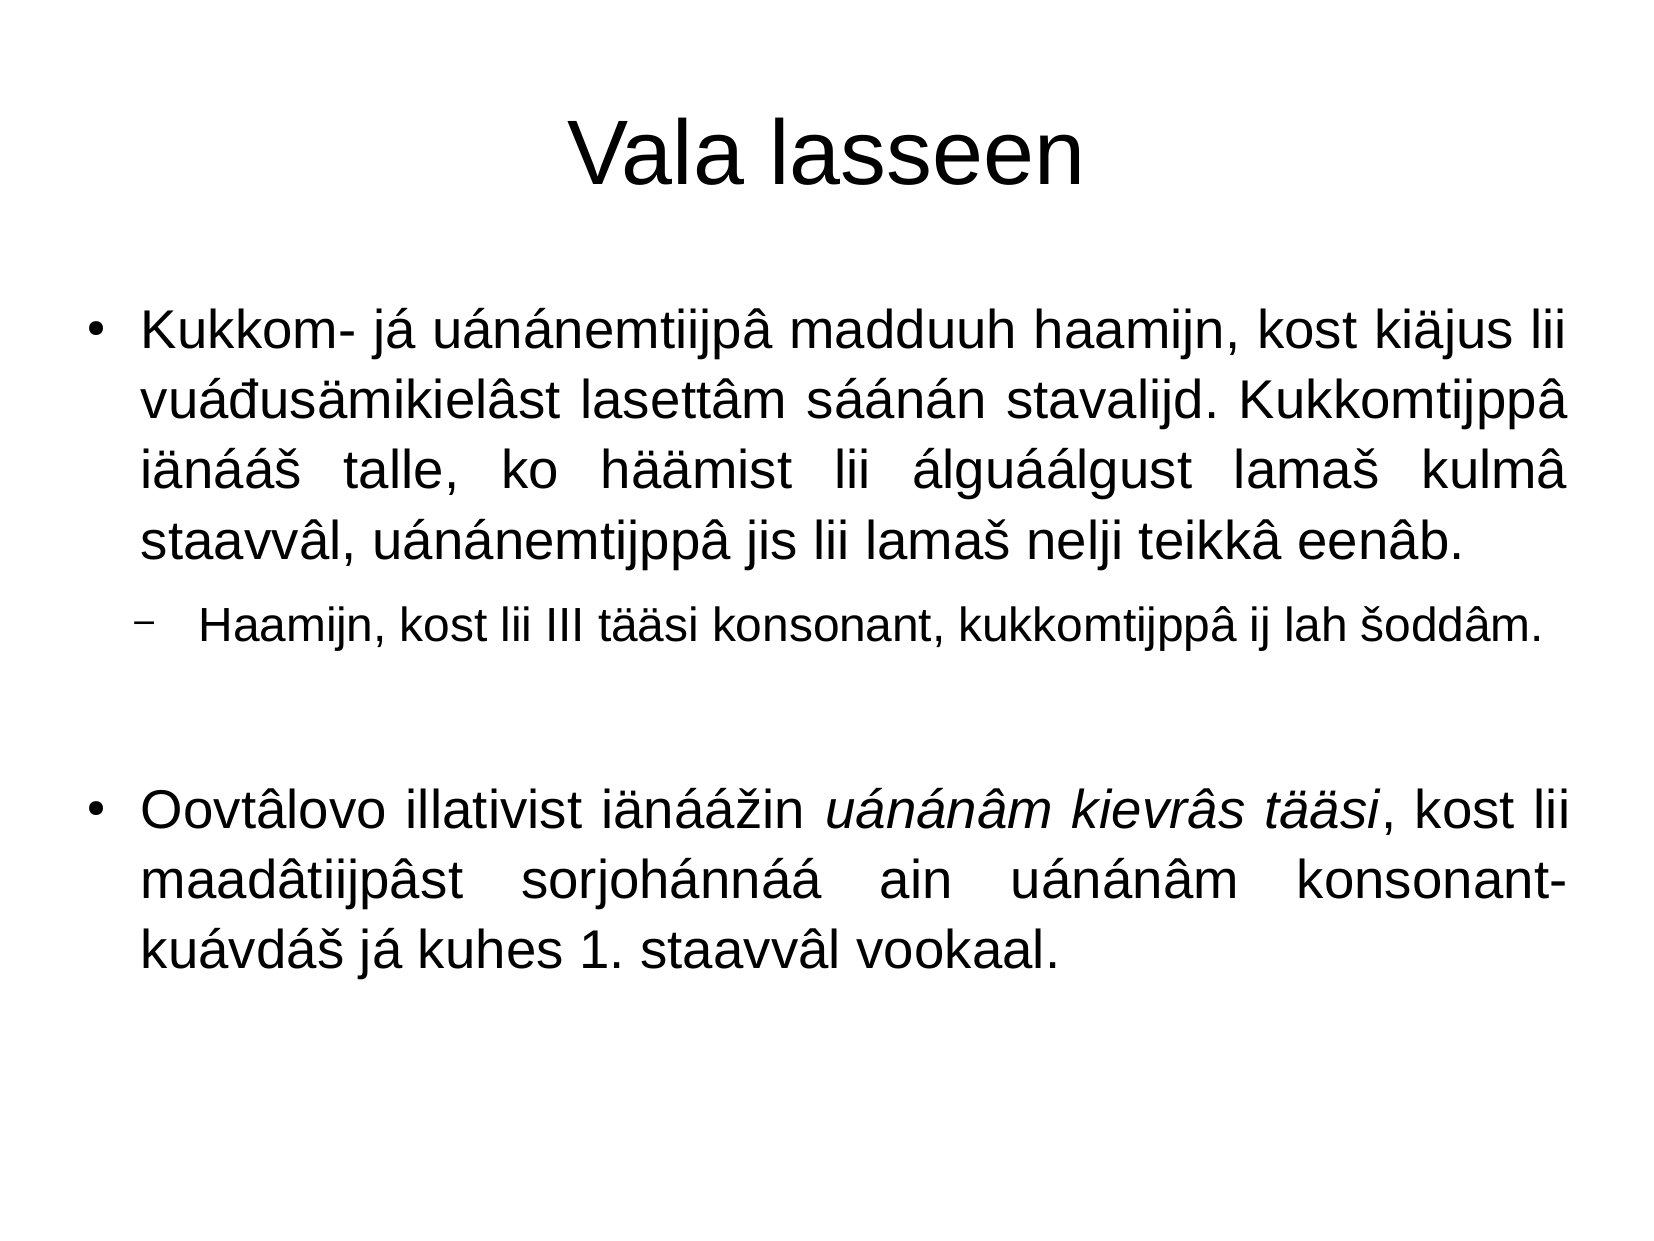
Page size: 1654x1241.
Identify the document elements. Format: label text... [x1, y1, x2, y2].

list Kukkom- já uánánemtiijpâ madduuh haamijn, kost kiäjus lii vuáđusämikielâst lasettâm sáánán stavalijd. Kukkomtijppâ iänááš talle, ko häämist lii álguáálgust lamaš kulmâ staavvâl, uánánemtijppâ jis lii lamaš nelji teikkâ eenâb. Haamijn, kost lii III tääsi konsonant, kukkomtijppâ ij lah šoddâm. Oovtâlovo illativist iänáážin uánánâm kievrâs tääsi, kost lii maadâtiijpâst sorjohánnáá ain uánánâm konsonant-kuávdáš já kuhes 1. staavvâl vookaal. [82, 290, 1571, 1010]
title Vala lasseen [82, 49, 1571, 257]
